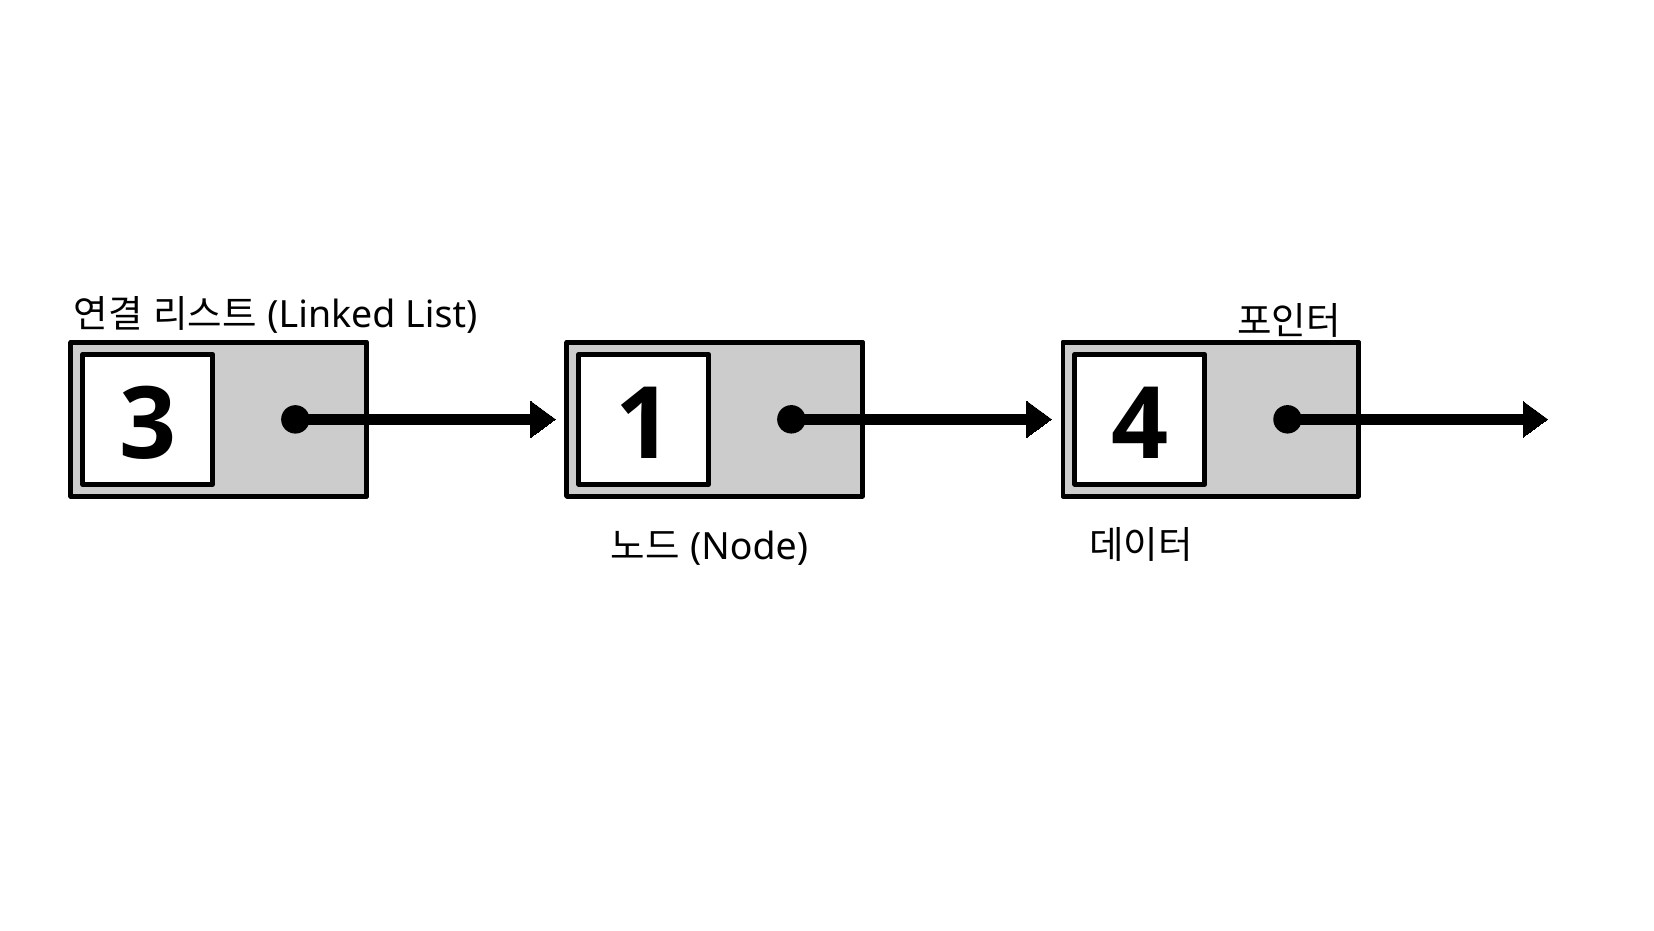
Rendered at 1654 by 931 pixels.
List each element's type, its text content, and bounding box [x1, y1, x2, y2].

text_box 데이터 [1074, 507, 1217, 566]
text_box 4 [1074, 354, 1205, 485]
text_box 1 [578, 354, 709, 485]
text_box [70, 342, 556, 497]
text_box 포인터 [1222, 283, 1359, 342]
text_box [1062, 342, 1548, 497]
text_box 3 [82, 354, 213, 485]
text_box [566, 342, 1052, 497]
text_box 연결 리스트 (Linked List) [59, 276, 497, 335]
text_box 노드 (Node) [595, 508, 827, 567]
